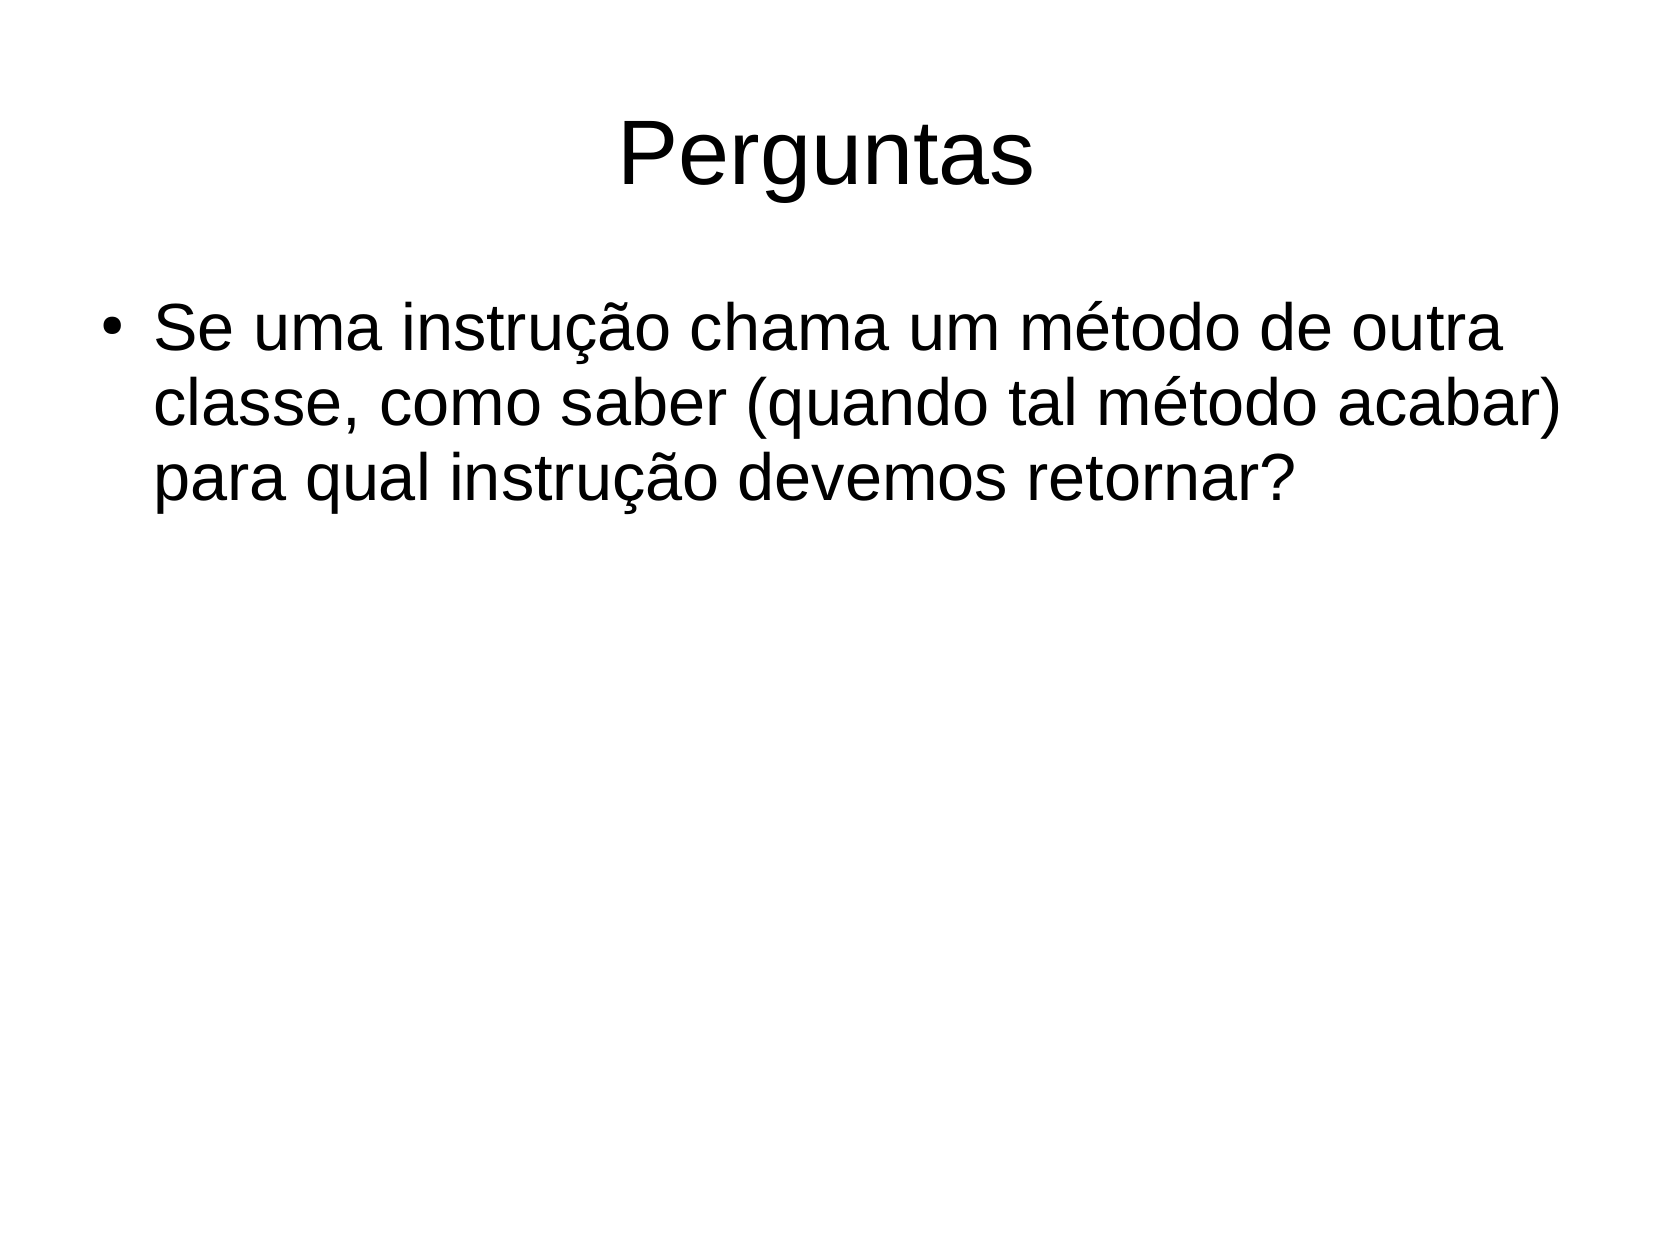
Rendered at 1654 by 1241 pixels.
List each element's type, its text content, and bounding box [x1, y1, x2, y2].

list Se uma instrução chama um método de outra classe, como saber (quando tal método acabar) para qual instrução devemos retornar? [82, 290, 1571, 1010]
title Perguntas [82, 49, 1571, 257]
